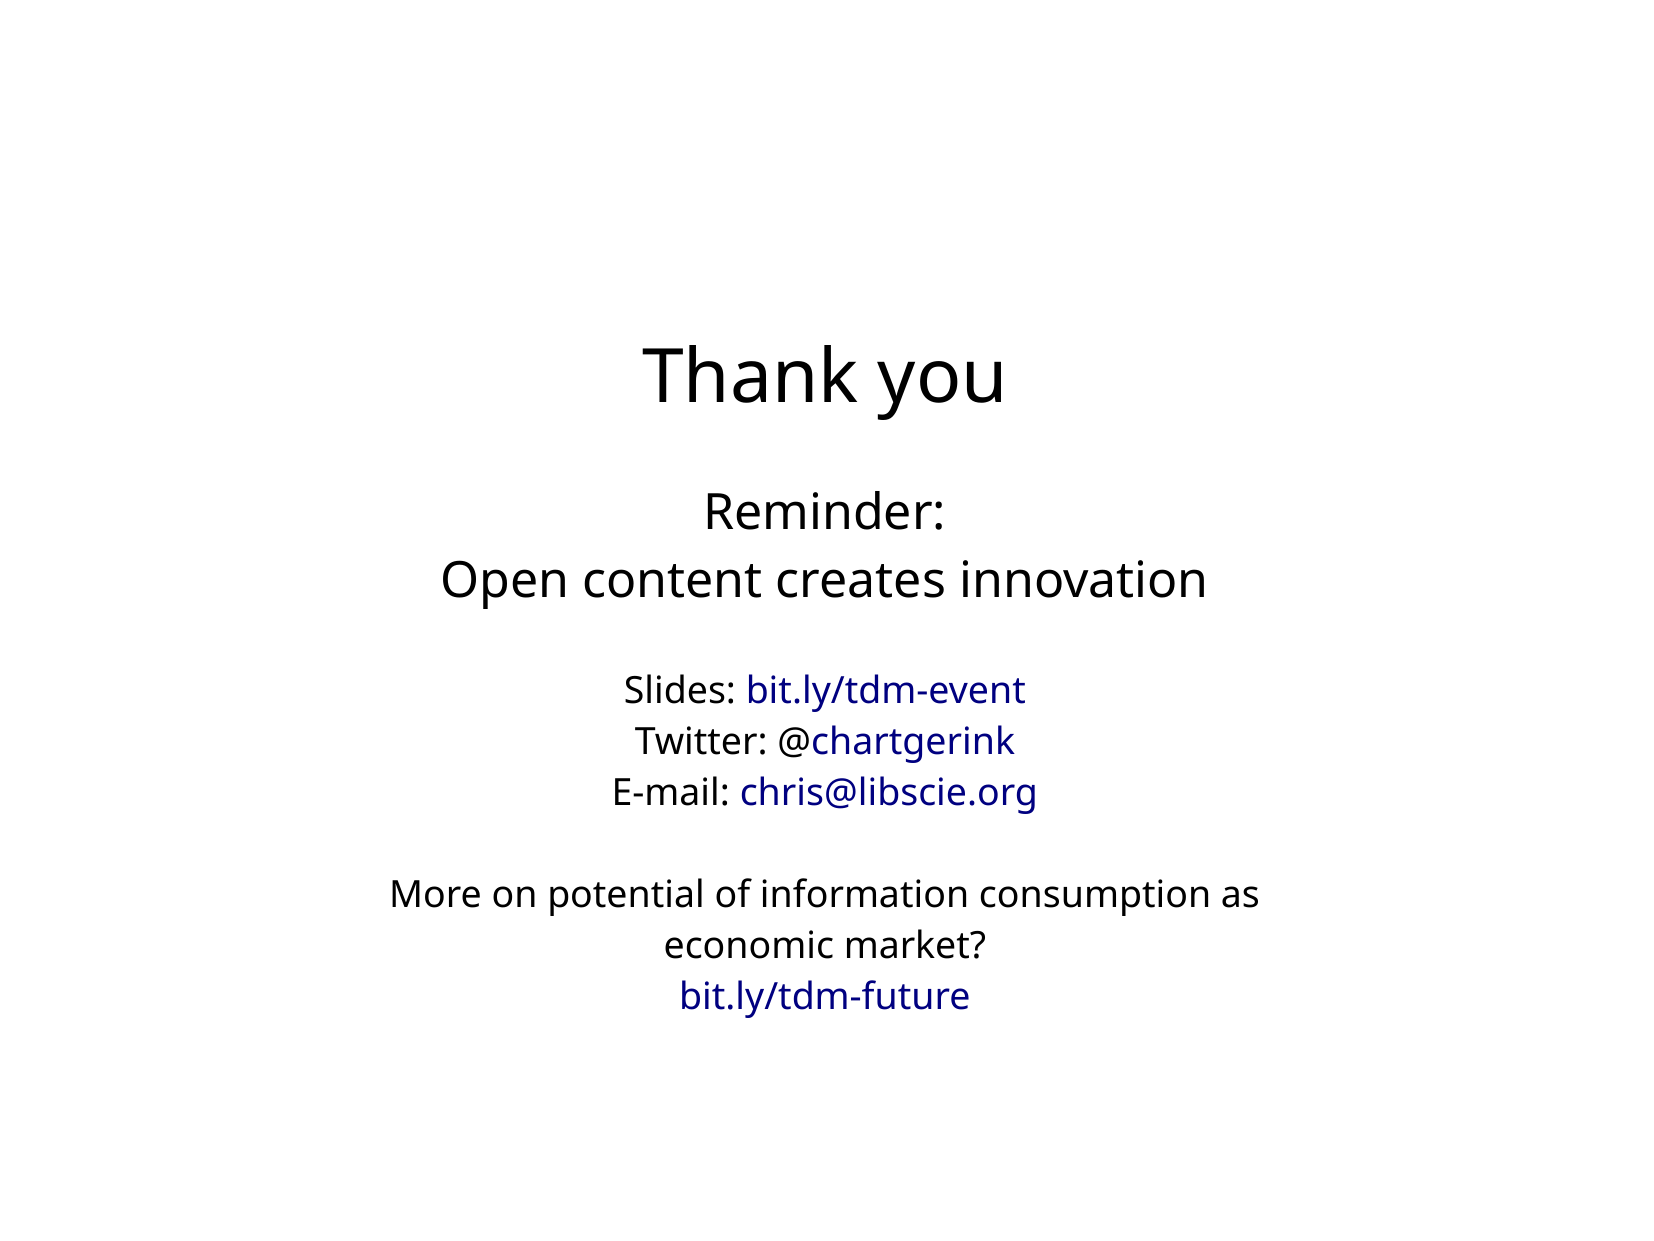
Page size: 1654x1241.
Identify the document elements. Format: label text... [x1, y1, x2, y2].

text_box Thank you Reminder: Open content creates innovation Slides: bit.ly/tdm-event Twitter: @chartgerink E-mail: chris@libscie.org More on potential of information consumption as economic market? bit.ly/tdm-future [285, 315, 1366, 945]
